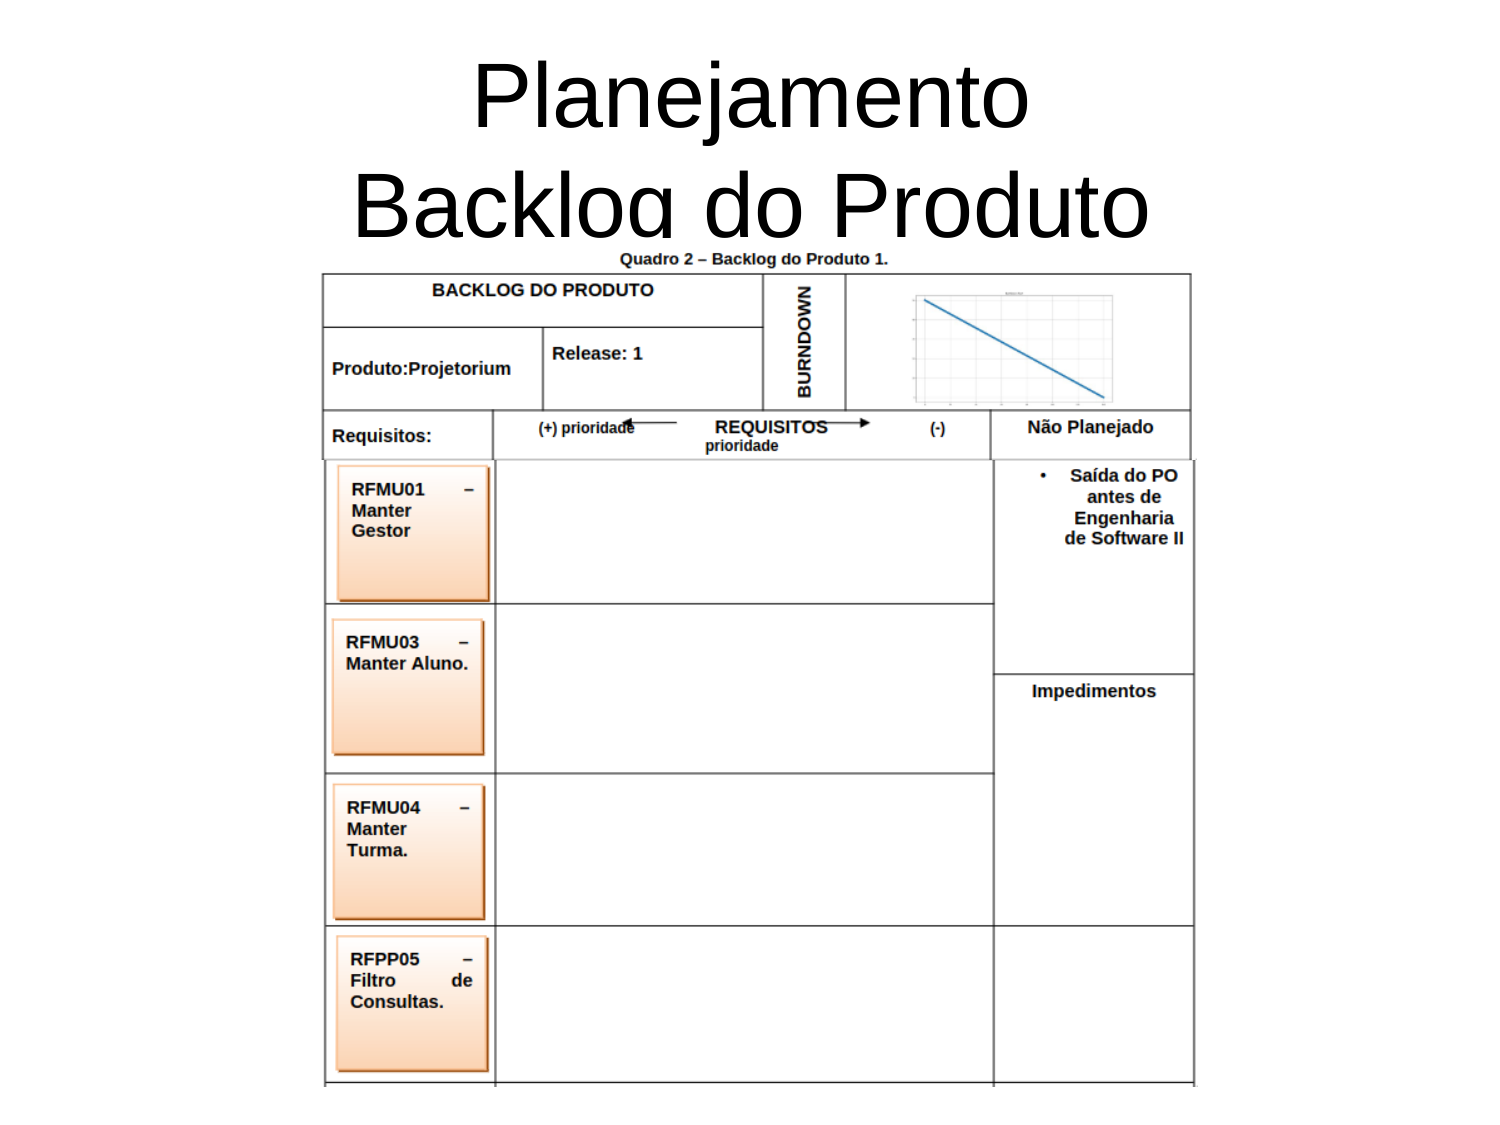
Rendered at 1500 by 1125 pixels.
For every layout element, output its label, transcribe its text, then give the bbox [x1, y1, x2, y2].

picture [318, 238, 1198, 1087]
title Planejamento Backlog do Produto [12, 36, 1491, 242]
